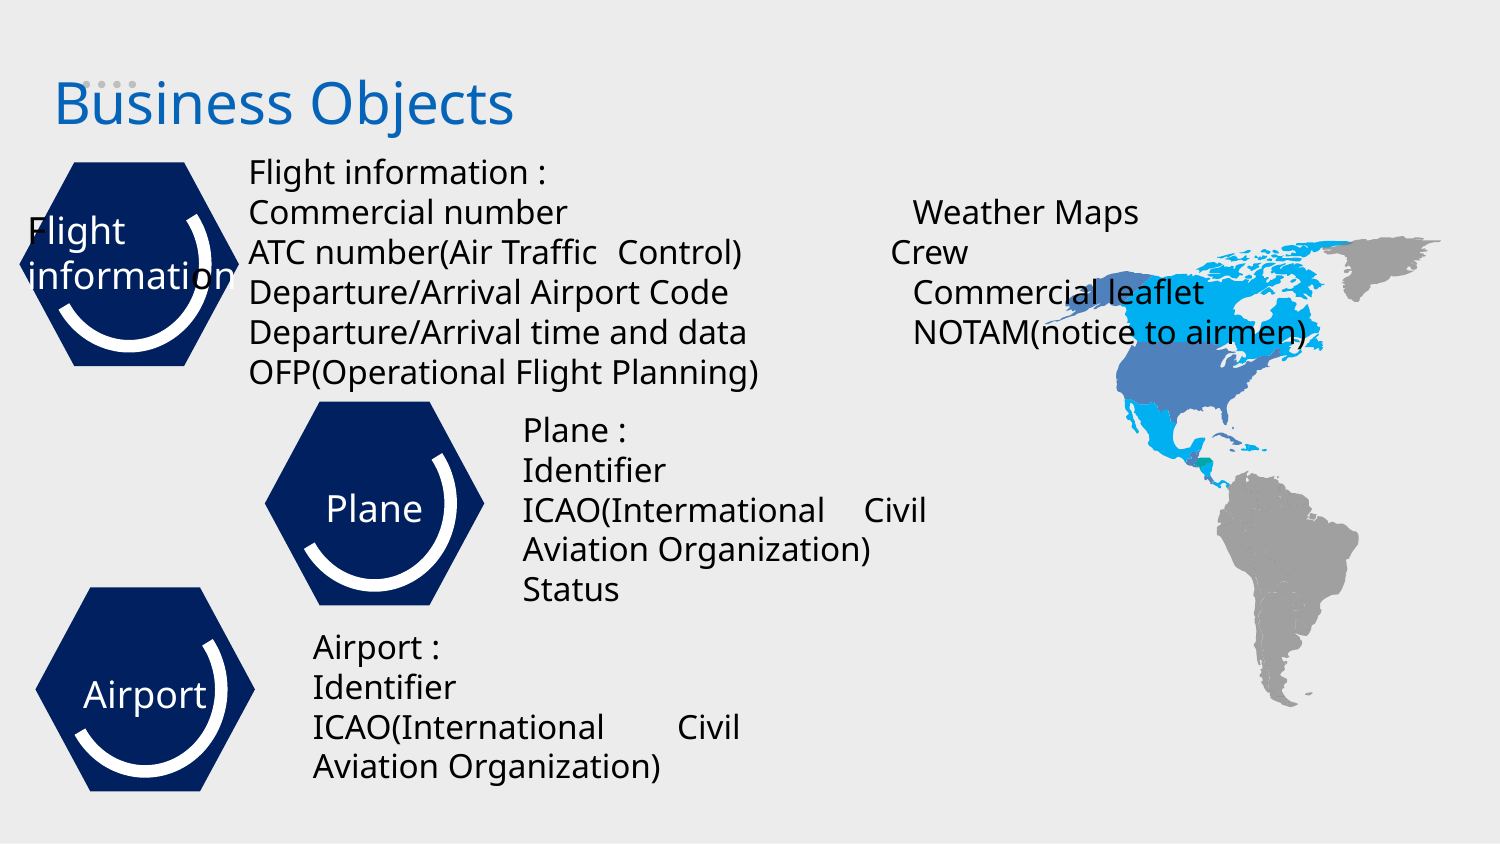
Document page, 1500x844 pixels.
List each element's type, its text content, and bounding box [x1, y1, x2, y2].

text_box [264, 401, 485, 606]
text_box Airport : Identifier ICAO(International Civil Aviation Organization) [224, 578, 757, 834]
text_box [41, 305, 217, 367]
text_box [71, 305, 187, 339]
text_box [54, 162, 204, 199]
text_box [1240, 444, 1260, 452]
text_box [1124, 399, 1359, 708]
text_box Airport [68, 663, 223, 724]
text_box [35, 587, 255, 792]
text_box Flight information [12, 199, 252, 305]
text_box Flight information : Commercial number Weather Maps ATC number(Air Traffic Control) Crew Departure/Arrival Airport Code Commercial leaflet Departure/Arrival time and data NOTAM(notice to airmen) OFP(Operational Flight Planning) [233, 143, 1500, 399]
text_box Plane [310, 477, 439, 538]
text_box Business Objects [38, 59, 546, 144]
text_box Plane : Identifier ICAO(Intermational Civil Aviation Organization) Status [507, 401, 1040, 776]
text_box [1211, 432, 1243, 445]
